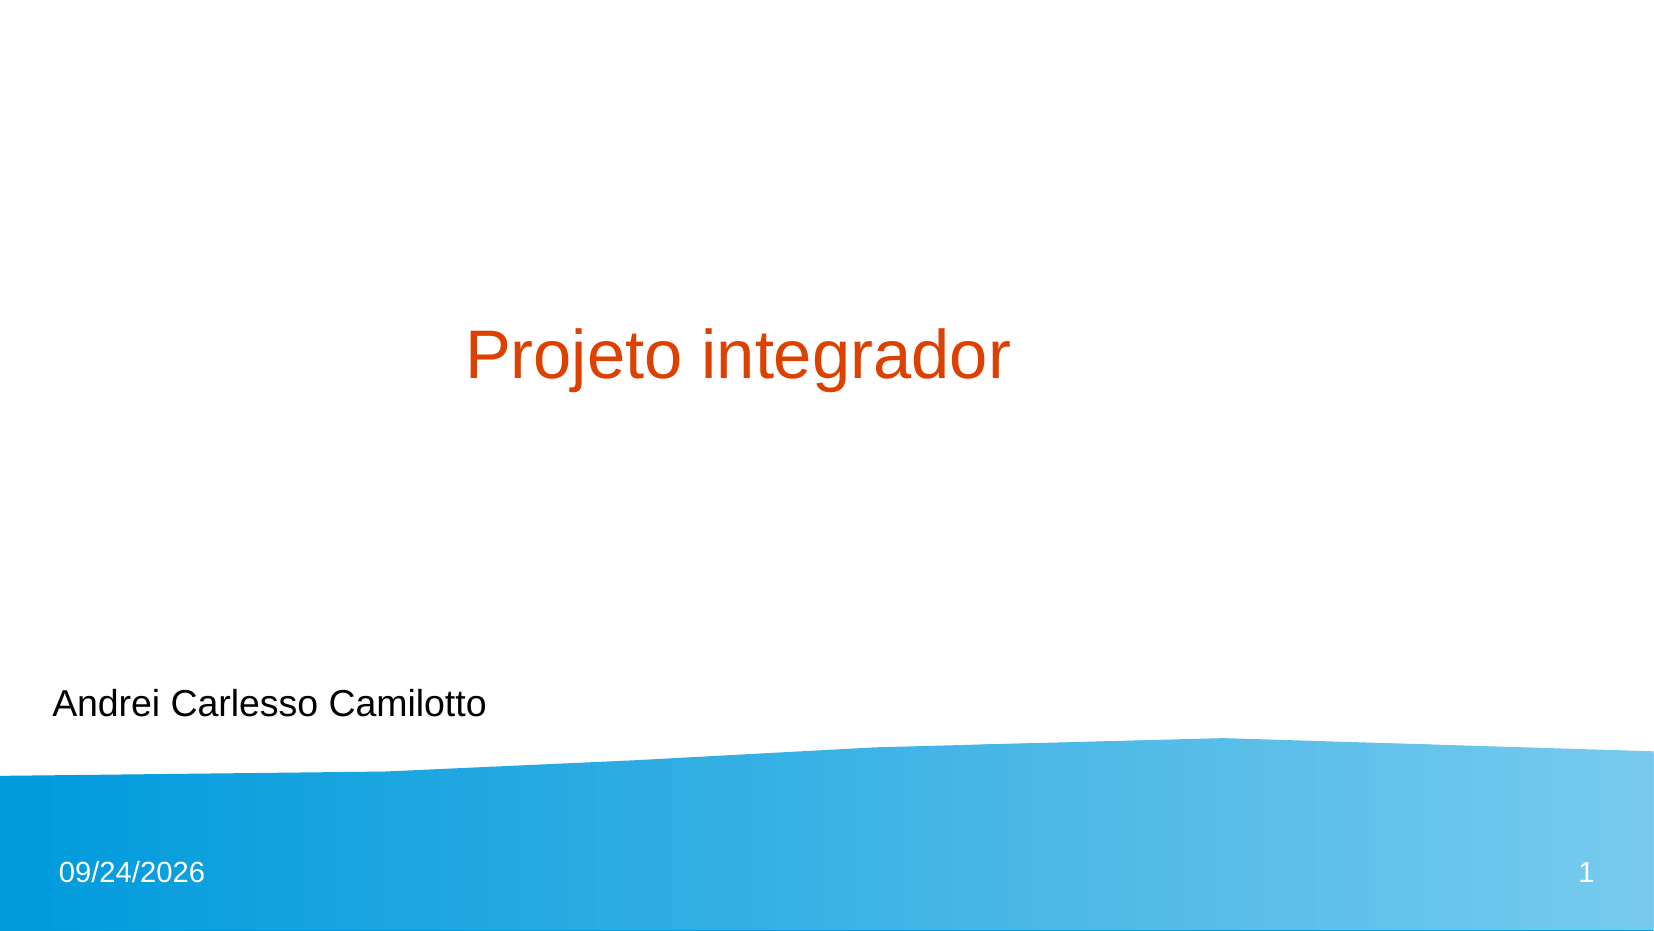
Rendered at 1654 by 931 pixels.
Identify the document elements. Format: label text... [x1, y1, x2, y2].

text_box Andrei Carlesso Camilotto [37, 675, 751, 774]
title Projeto integrador [0, 265, 1477, 443]
